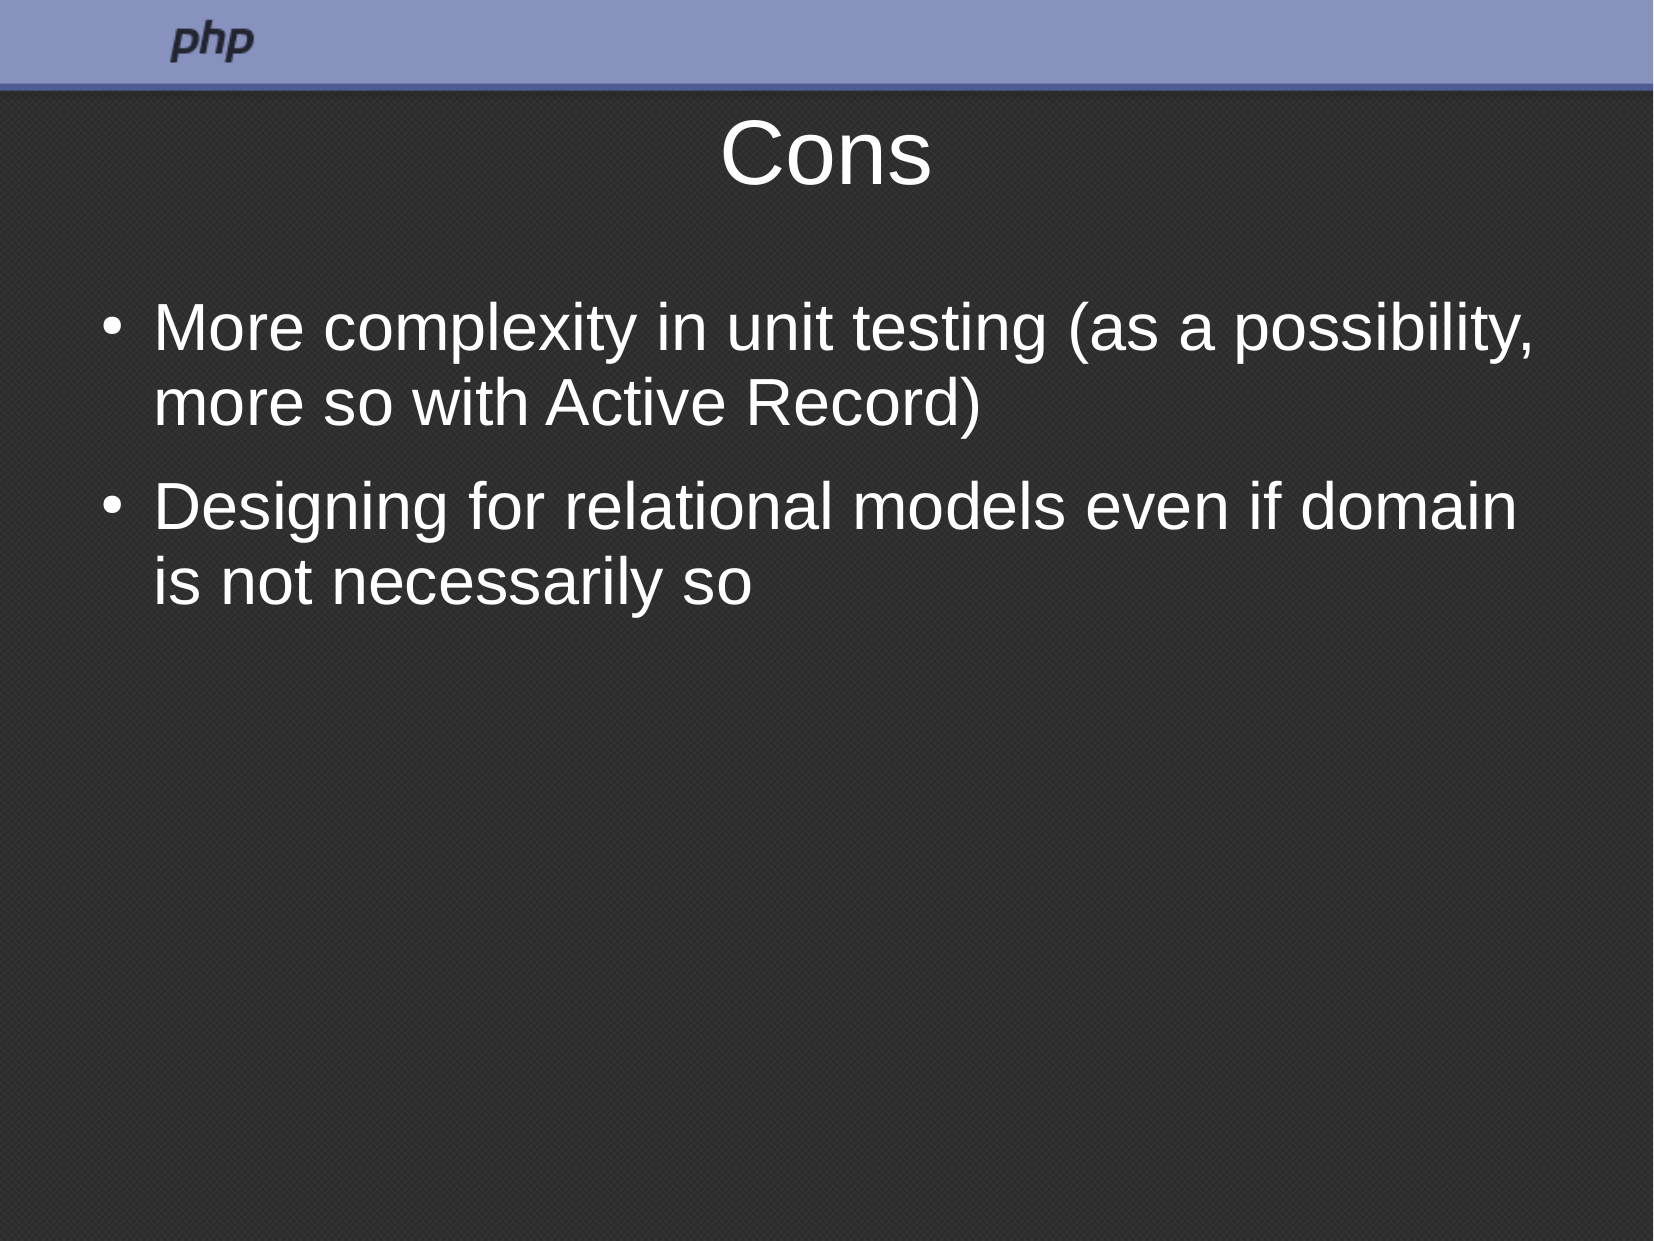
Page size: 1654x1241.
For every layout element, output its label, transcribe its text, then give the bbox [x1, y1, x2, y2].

picture [0, 0, 1654, 1241]
list More complexity in unit testing (as a possibility, more so with Active Record) Designing for relational models even if domain is not necessarily so [82, 290, 1571, 1010]
title Cons [82, 49, 1571, 257]
